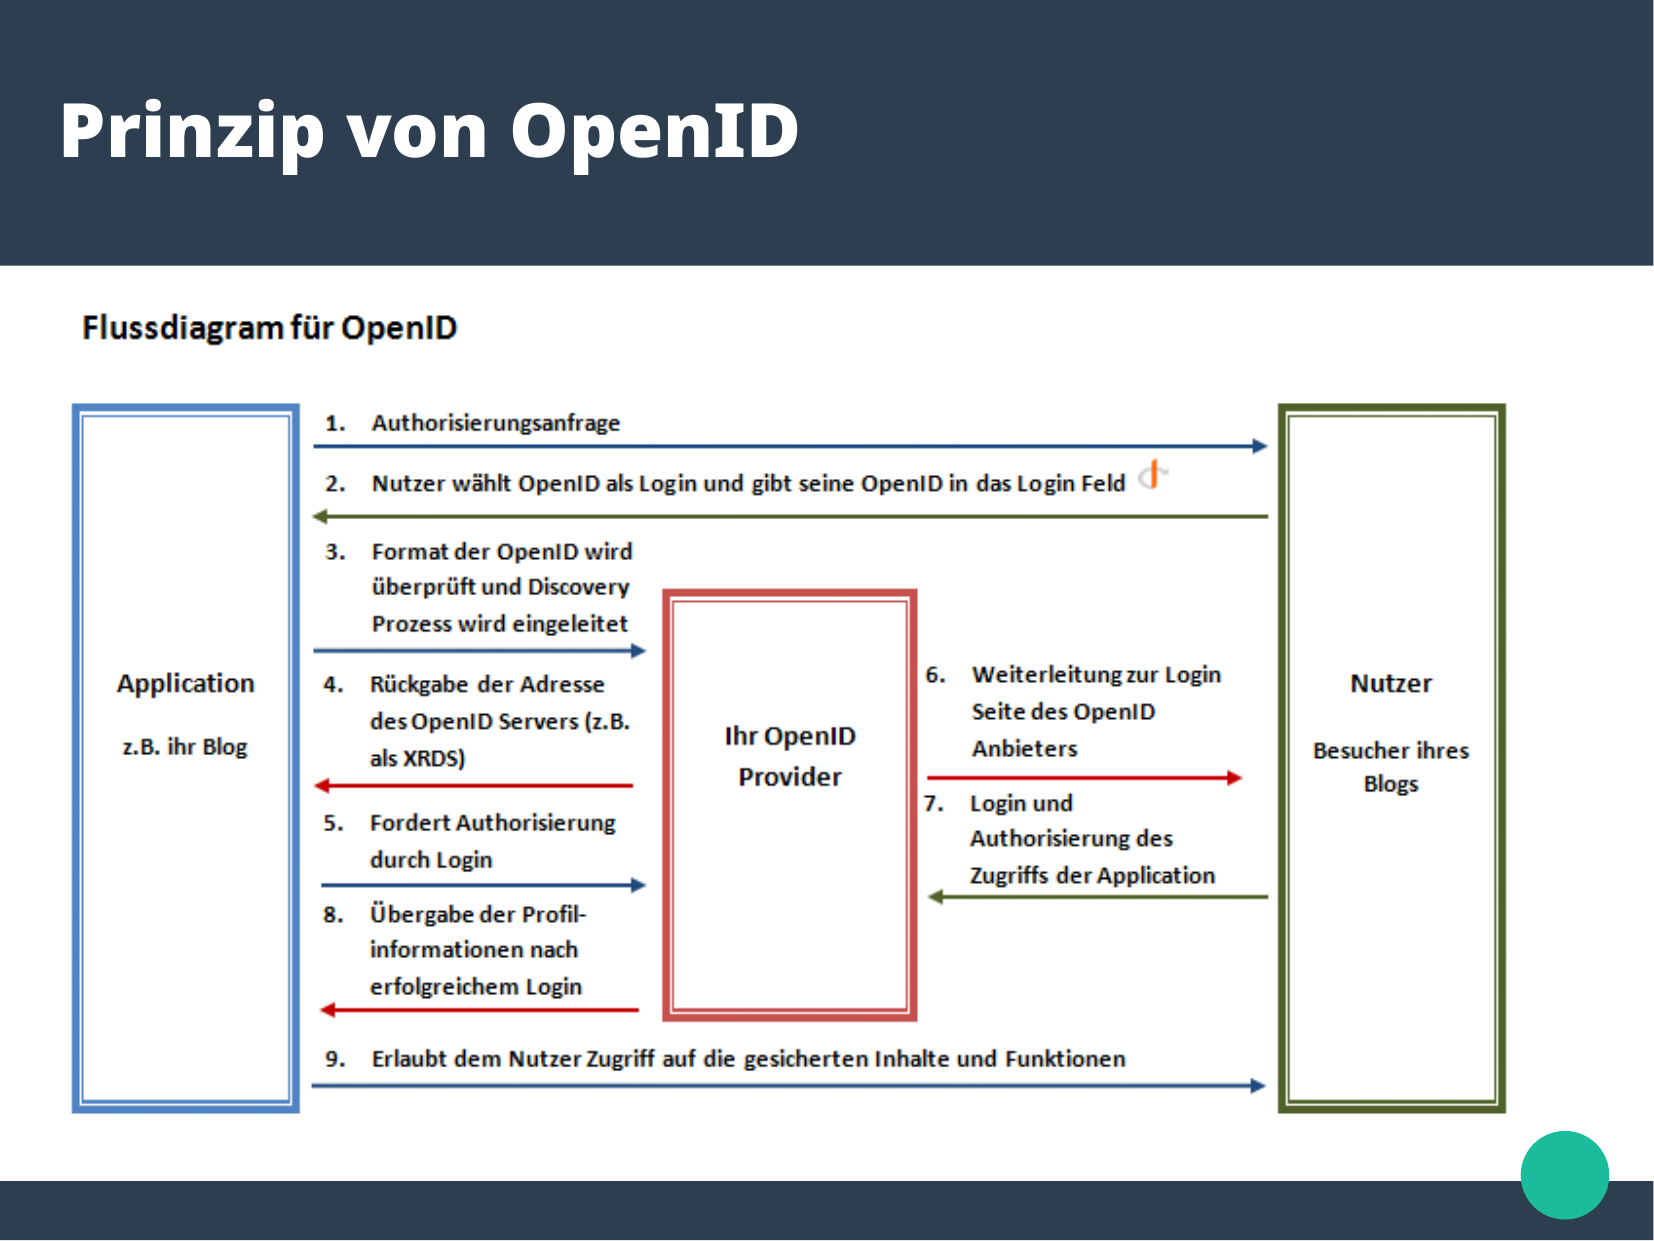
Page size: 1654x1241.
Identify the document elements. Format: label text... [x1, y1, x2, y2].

picture [47, 281, 1524, 1153]
title Prinzip von OpenID [59, 49, 1595, 207]
